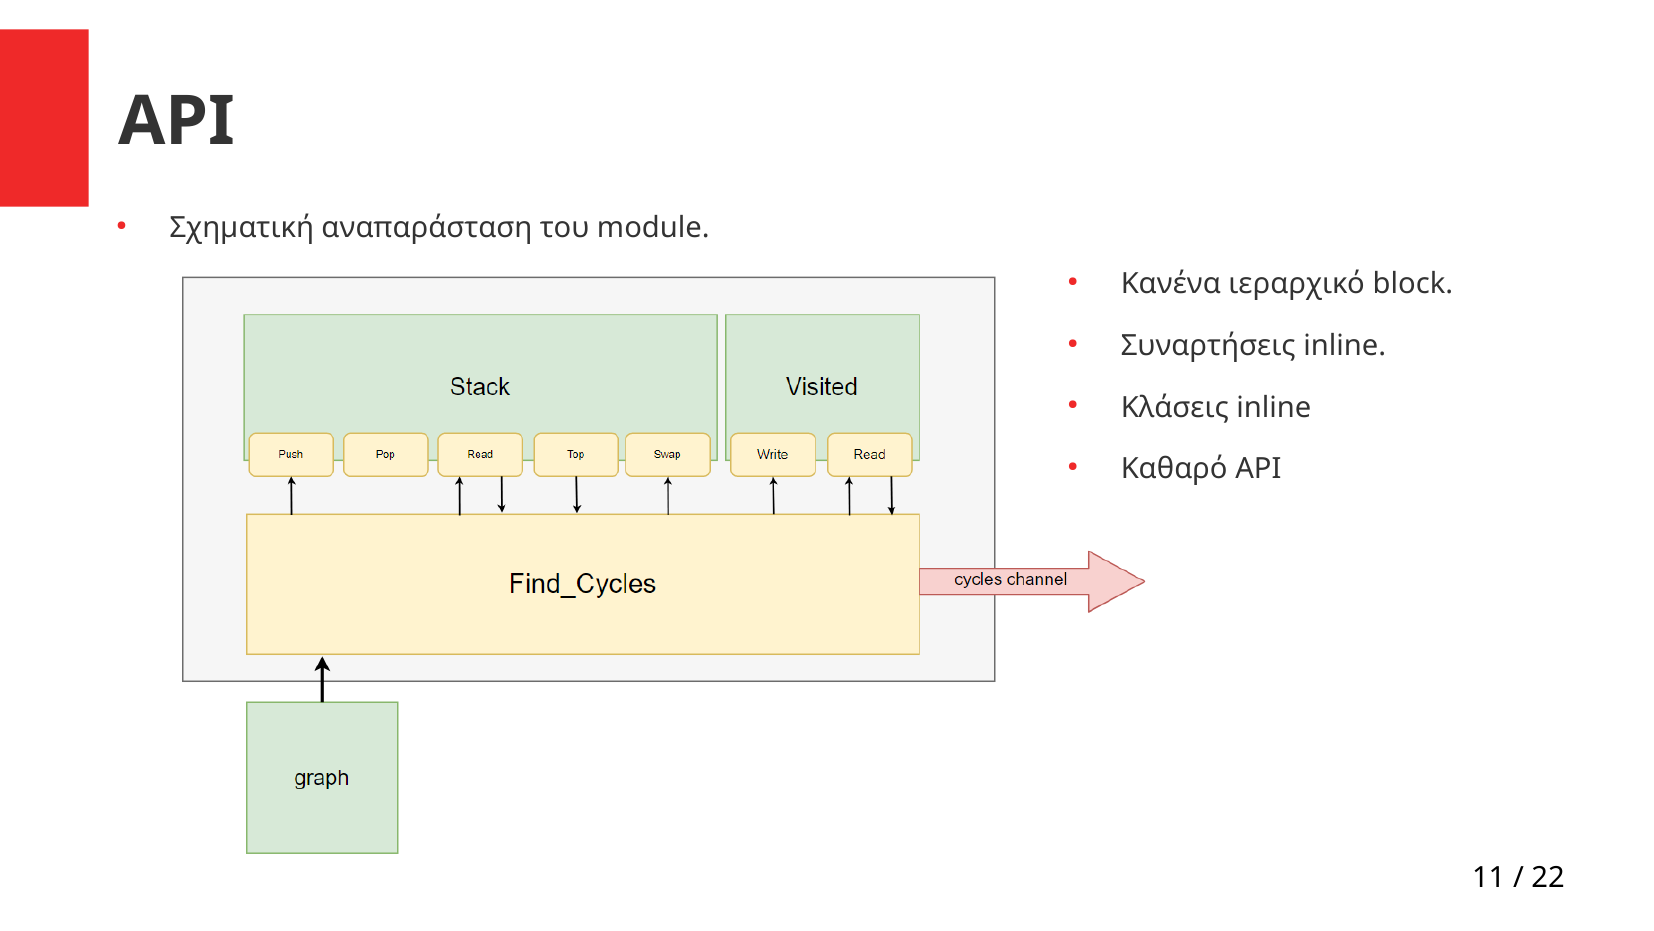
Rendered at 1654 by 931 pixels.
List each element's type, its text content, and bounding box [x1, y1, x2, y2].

list Κανένα ιεραρχικό block. Συναρτήσεις inline. Κλάσεις inline Καθαρό API [1050, 262, 1501, 638]
list Σχηματική αναπαράσταση του module. [98, 206, 1153, 768]
title API [118, 29, 1595, 207]
picture [150, 262, 1153, 859]
